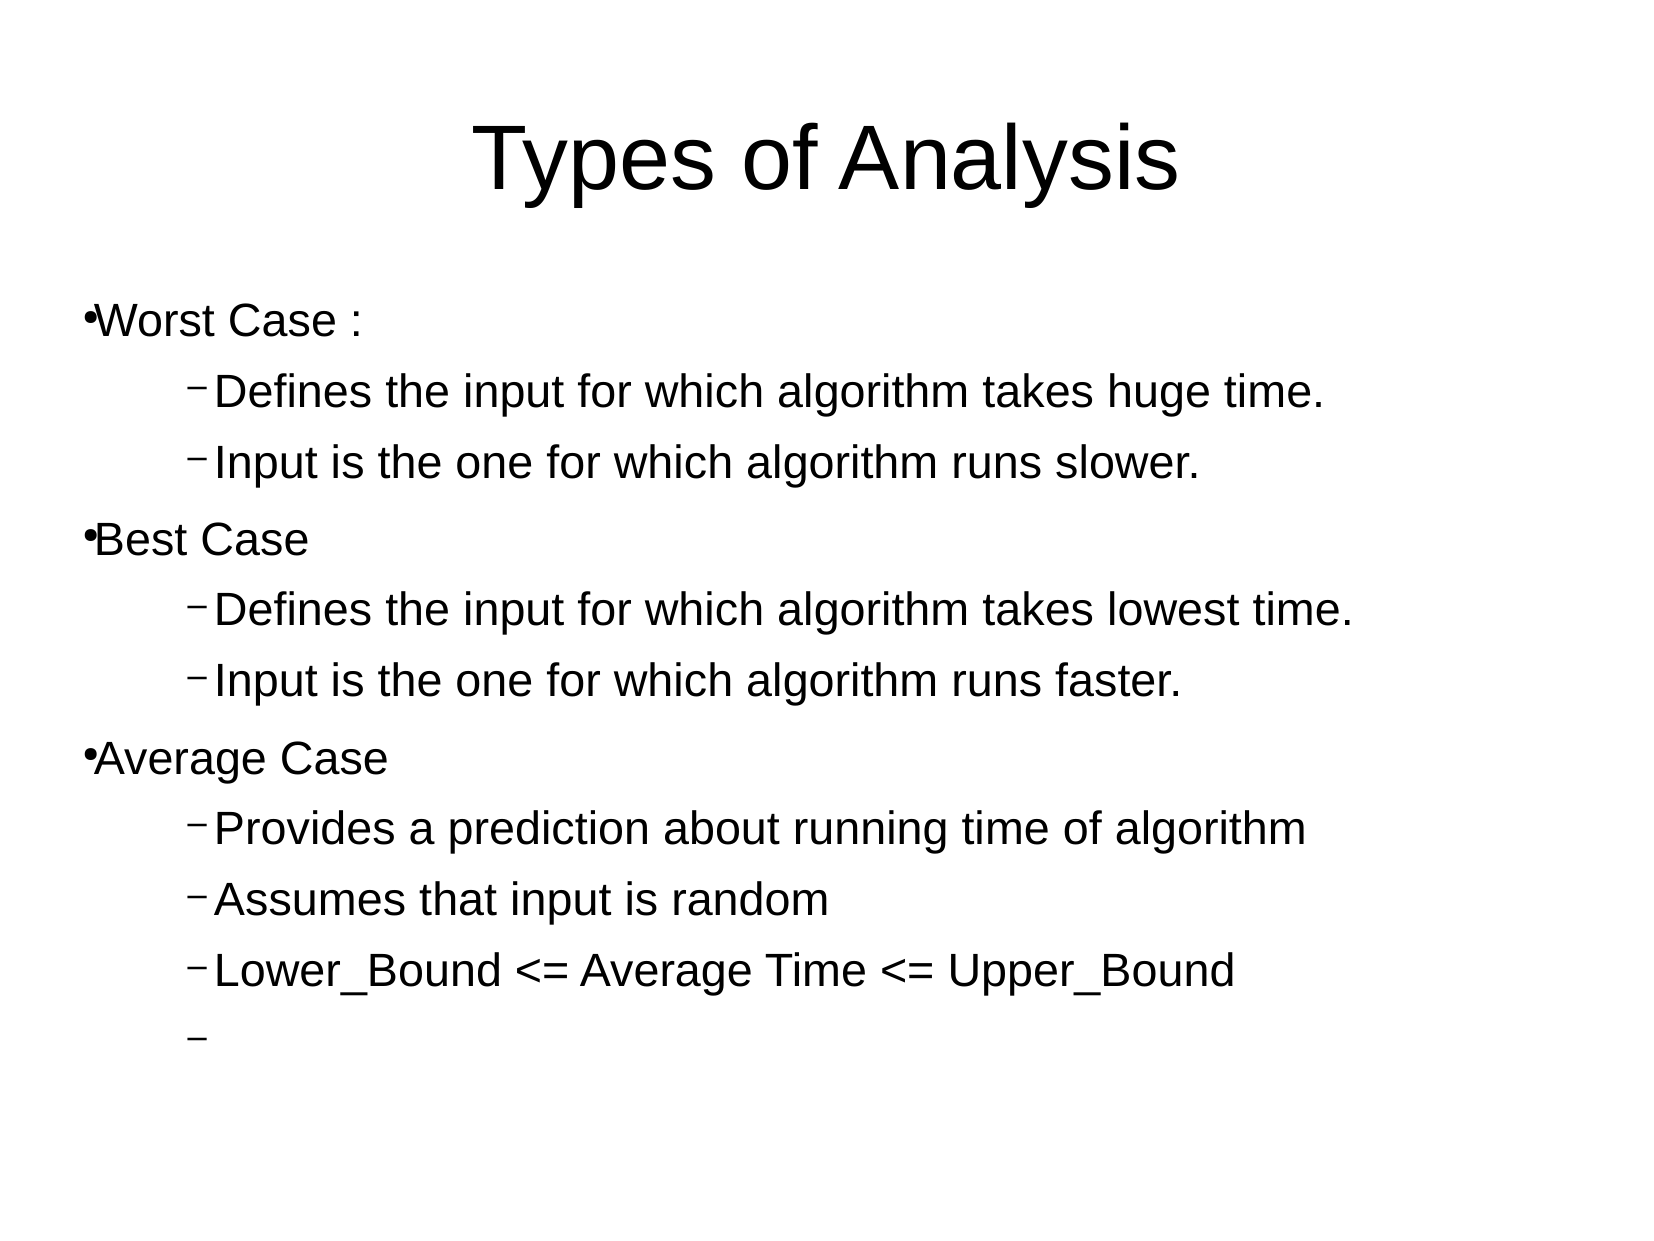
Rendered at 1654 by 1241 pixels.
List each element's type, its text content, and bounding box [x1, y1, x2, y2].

list Worst Case : Defines the input for which algorithm takes huge time. Input is the one for which algorithm runs slower. Best Case Defines the input for which algorithm takes lowest time. Input is the one for which algorithm runs faster. Average Case Provides a prediction about running time of algorithm Assumes that input is random Lower_Bound <= Average Time <= Upper_Bound [82, 290, 1571, 1010]
title Types of Analysis [82, 49, 1571, 257]
